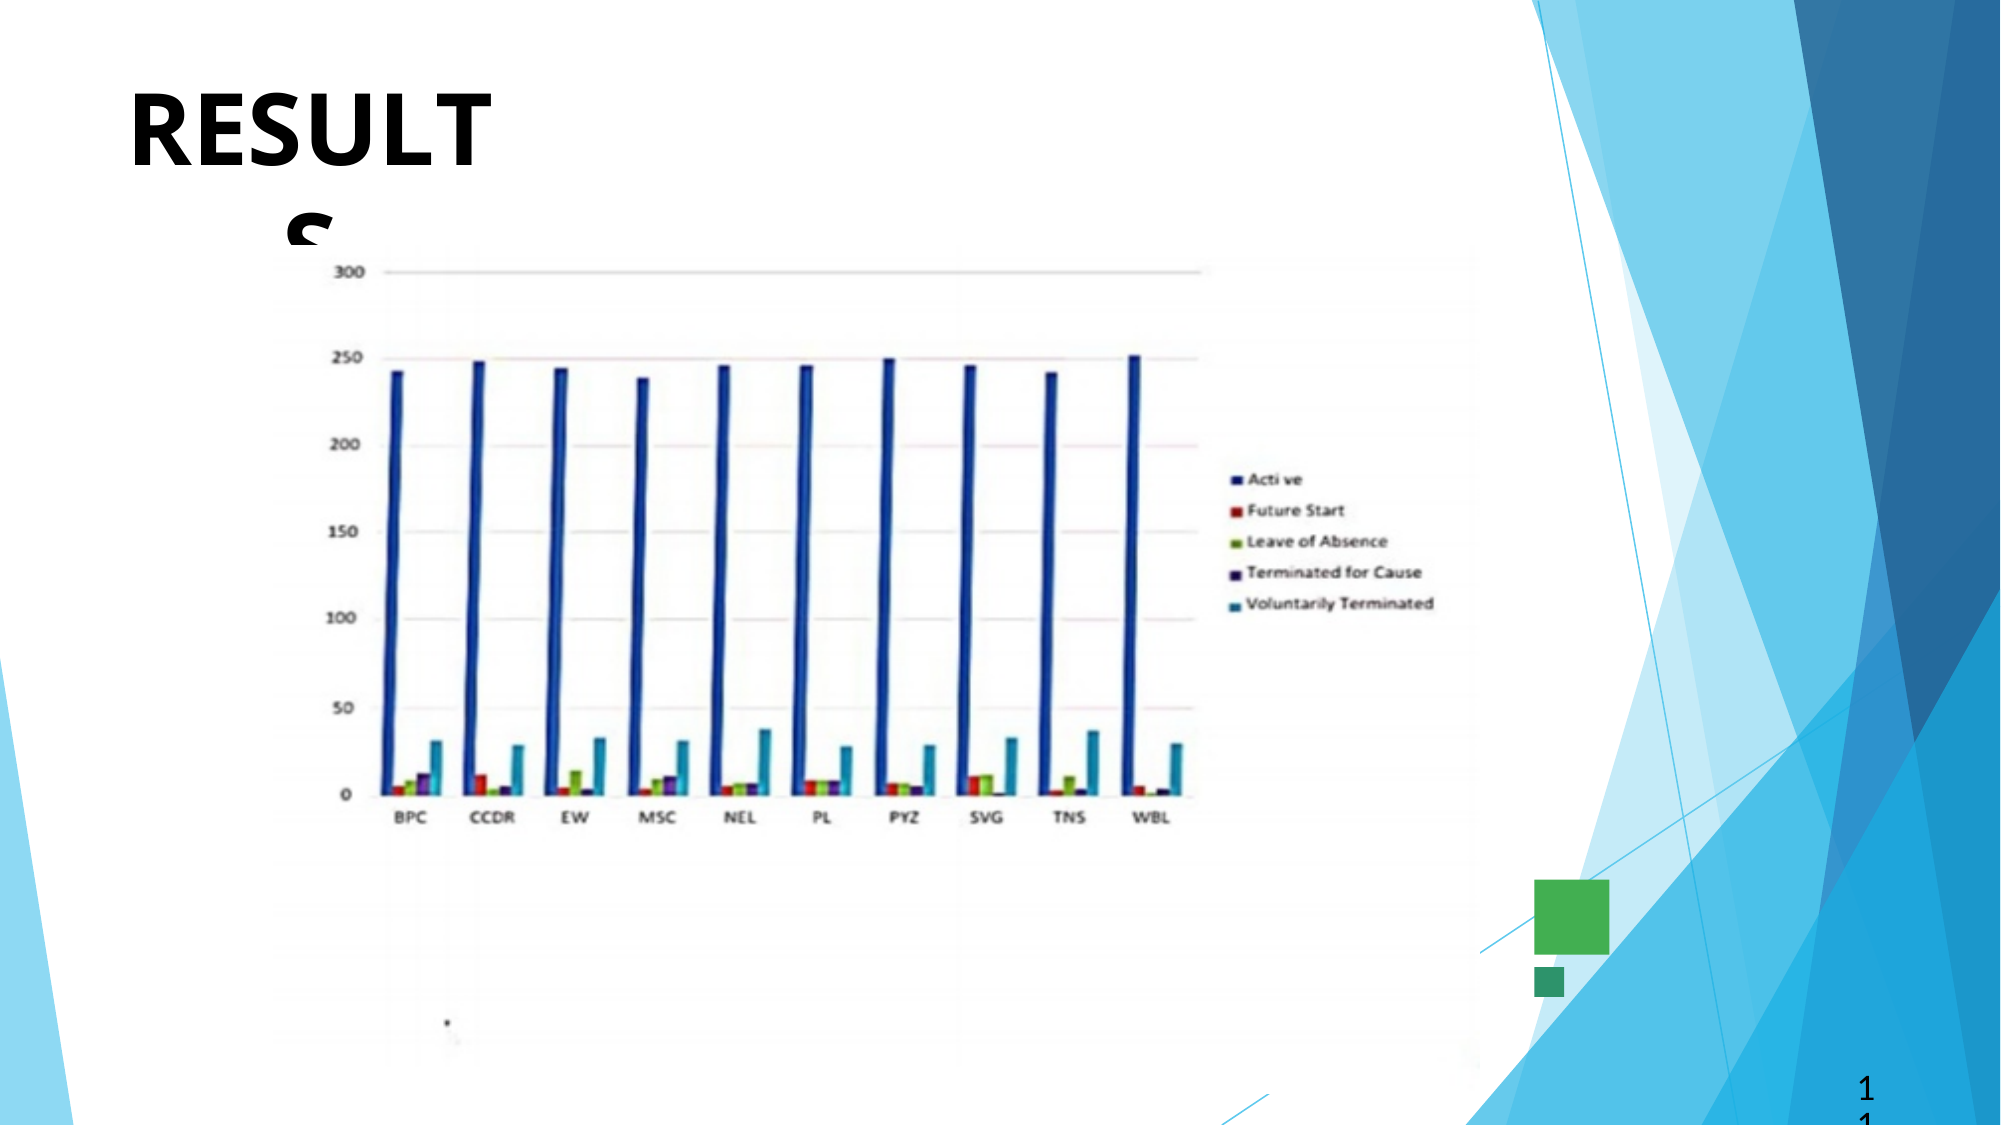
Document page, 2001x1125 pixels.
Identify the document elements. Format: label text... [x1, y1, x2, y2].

text_box [1534, 967, 1565, 997]
title RESULTS [123, 63, 524, 188]
text_box [1534, 879, 1610, 955]
picture [273, 245, 1480, 1094]
text_box 11 [1849, 1061, 1888, 1094]
